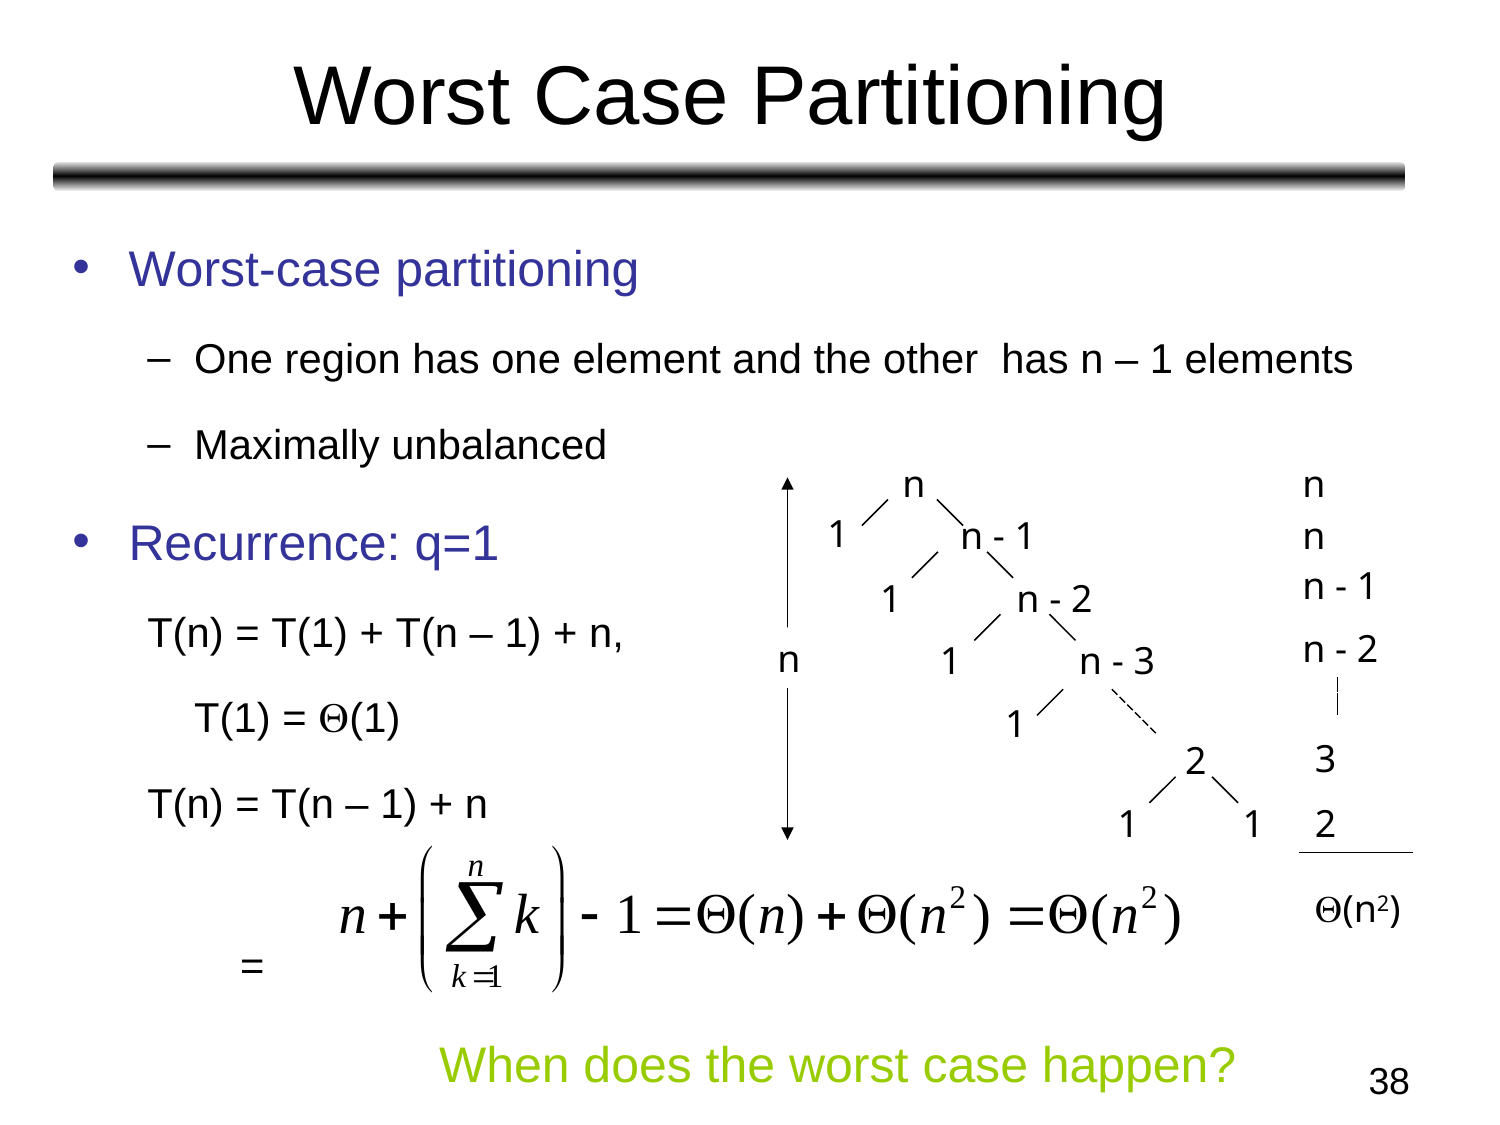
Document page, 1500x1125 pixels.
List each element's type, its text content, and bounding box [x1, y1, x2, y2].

text_box 1 [1102, 792, 1155, 853]
text_box 2 [1170, 729, 1222, 791]
title Worst Case Partitioning [55, 16, 1406, 166]
text_box n - 3 [1064, 629, 1171, 691]
text_box 3 [1299, 727, 1352, 788]
text_box 1 [924, 629, 977, 691]
text_box 1 [1227, 792, 1280, 853]
text_box n [762, 627, 816, 688]
text_box (n2) [1299, 877, 1416, 938]
text_box 2 [1299, 792, 1352, 852]
text_box 1 [812, 502, 864, 563]
text_box n - 2 [1287, 617, 1394, 678]
text_box n [1287, 504, 1341, 554]
text_box 1 [865, 567, 917, 628]
text_box n - 1 [945, 504, 1052, 566]
list Worst-case partitioning One region has one element and the other has n – 1 elements Maximally unbalanced Recurrence: q=1 T(n) = T(1) + T(n – 1) + n, T(1) = (1) T(n) = T(n – 1) + n = [57, 199, 1413, 1032]
text_box n - 2 [1001, 567, 1108, 628]
text_box When does the worst case happen? [424, 1025, 1252, 1101]
chart [330, 834, 1195, 1005]
text_box n - 1 [1287, 554, 1394, 616]
text_box n [1287, 452, 1341, 504]
text_box n [887, 452, 941, 513]
text_box 1 [990, 692, 1042, 753]
